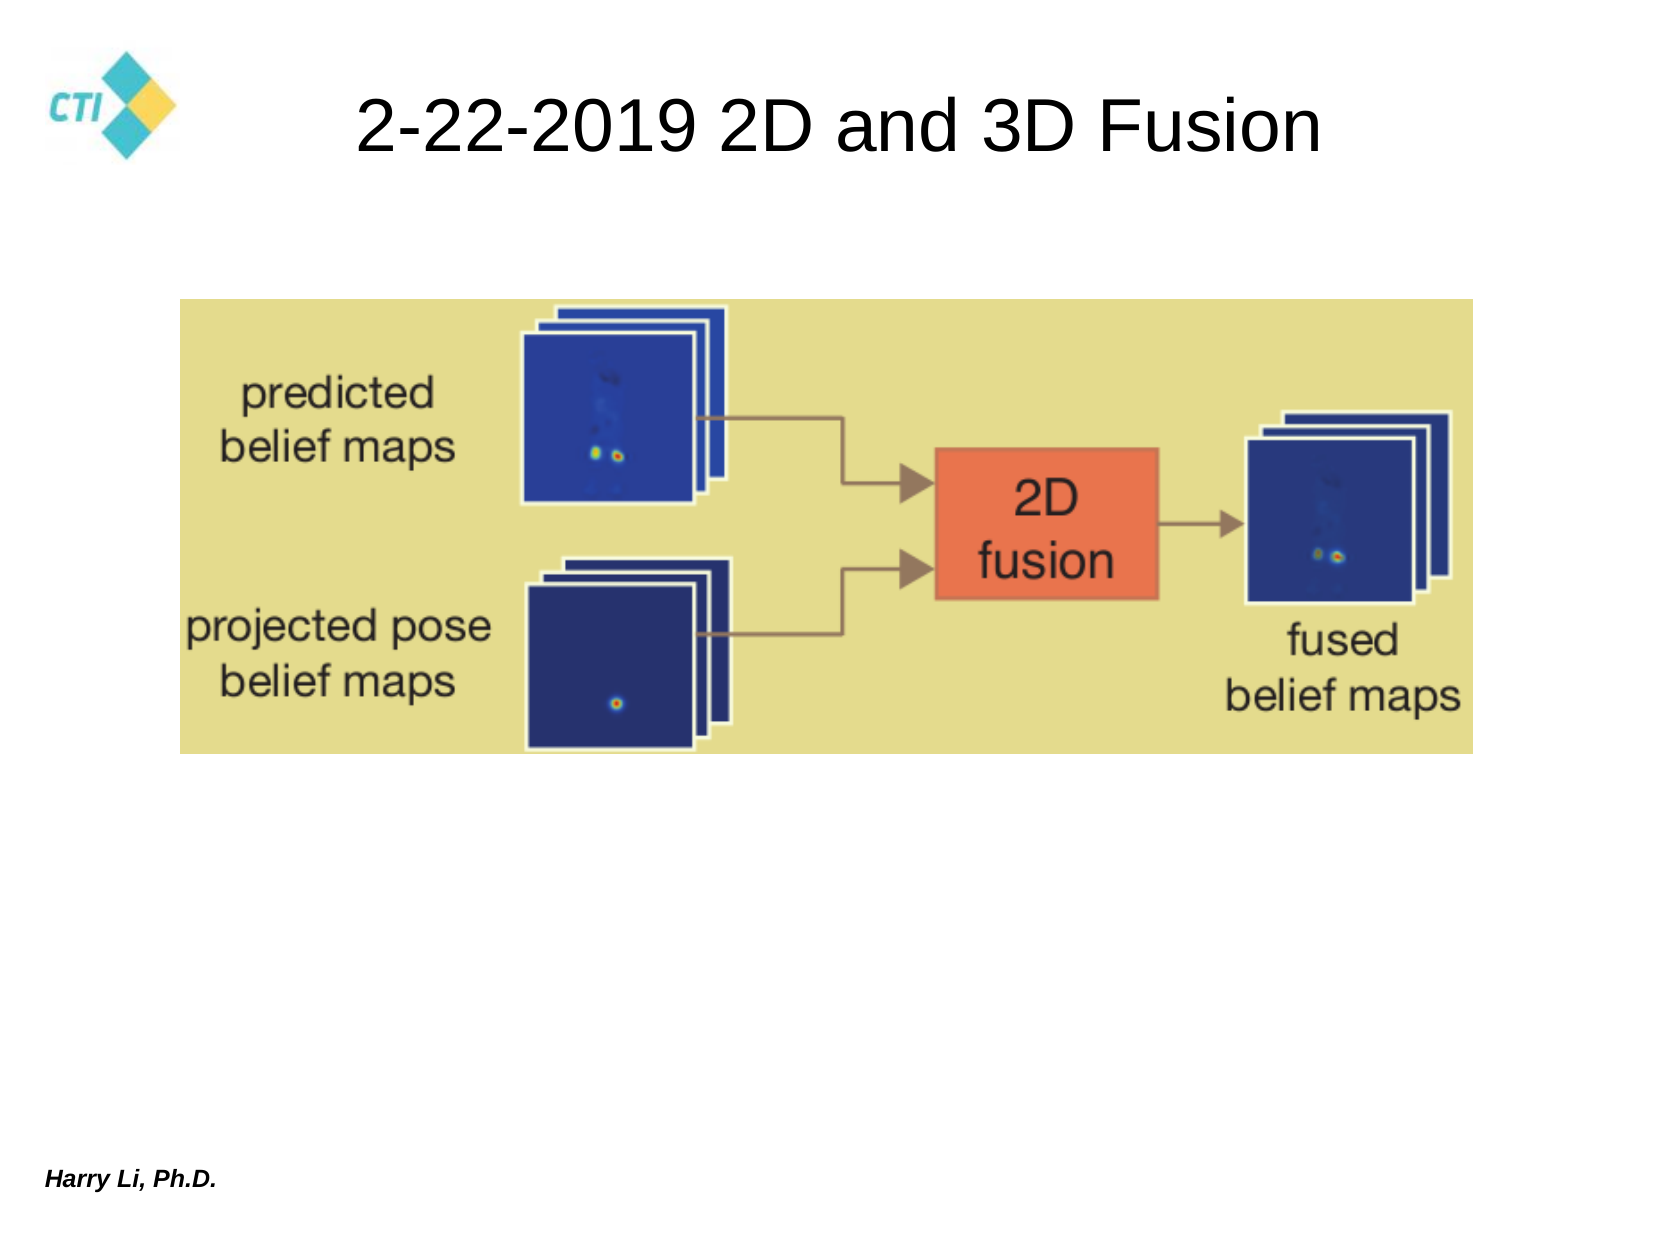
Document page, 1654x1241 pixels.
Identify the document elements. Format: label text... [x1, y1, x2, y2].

text_box 2-22-2019 2D and 3D Fusion [116, 18, 1605, 226]
picture [180, 299, 1473, 754]
picture [45, 40, 180, 165]
text_box Harry Li, Ph.D. [29, 1155, 360, 1198]
